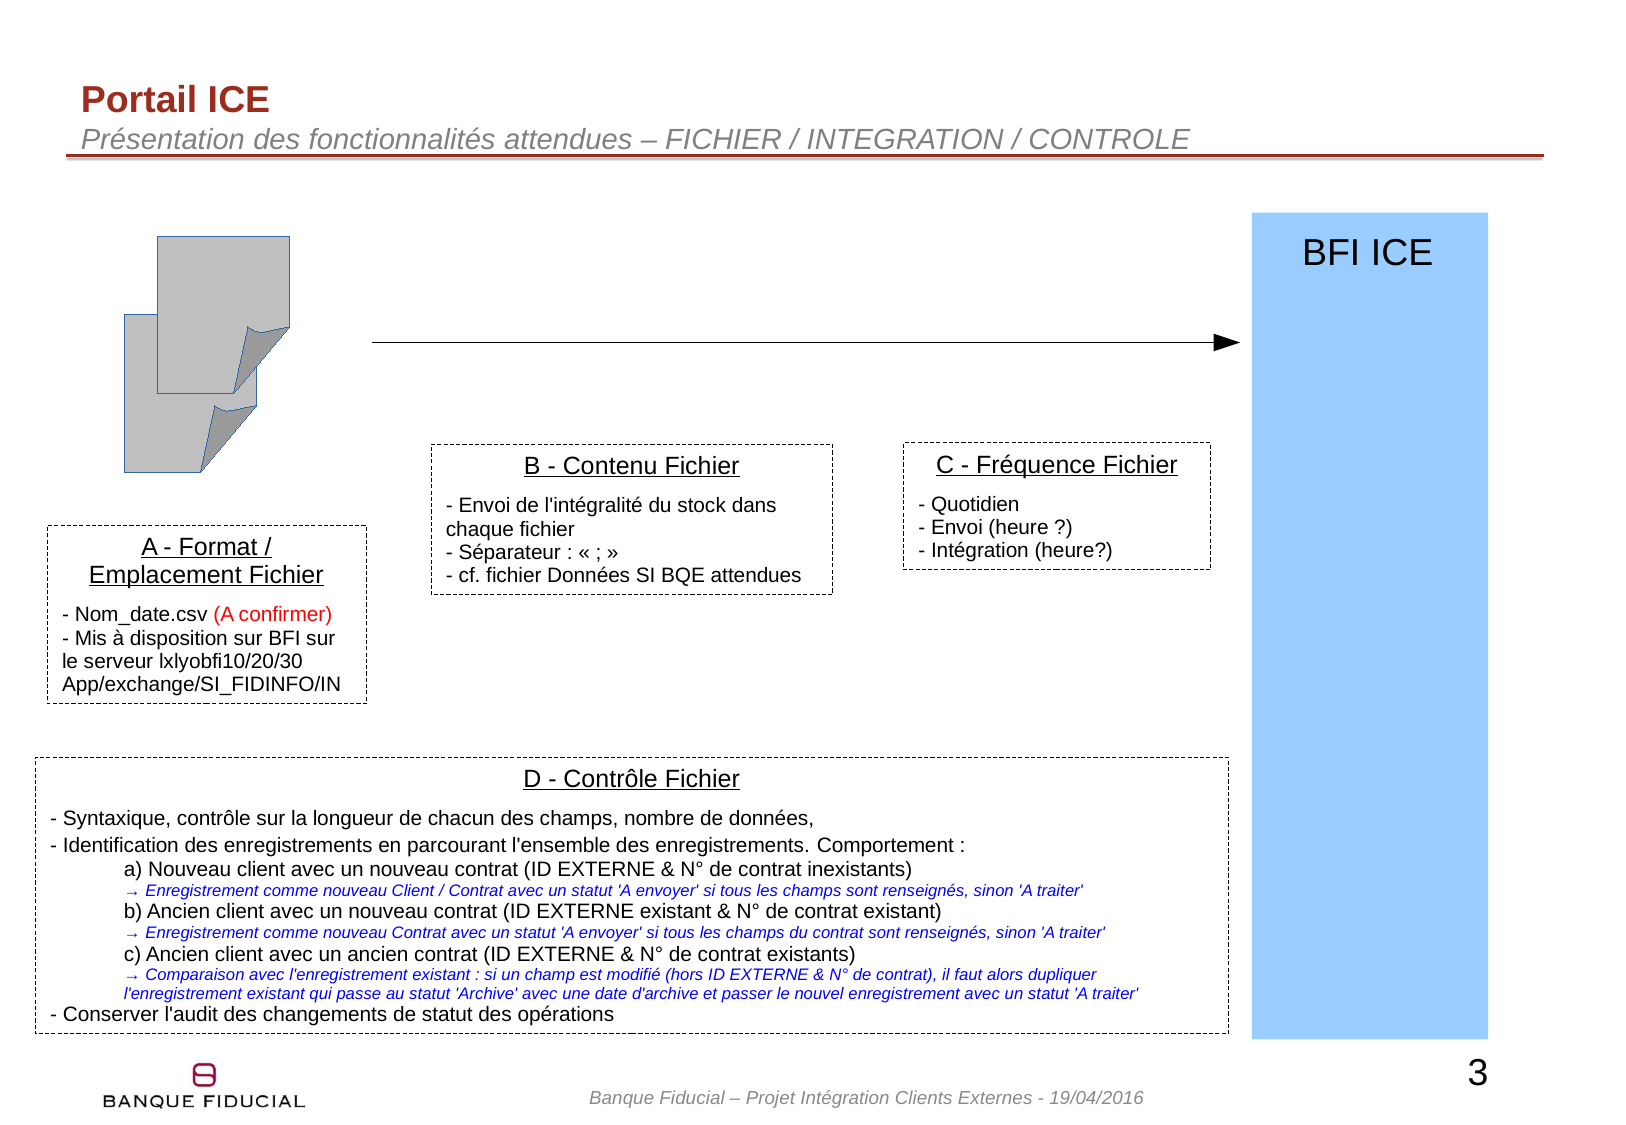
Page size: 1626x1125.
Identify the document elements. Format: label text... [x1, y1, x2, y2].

text_box B - Contenu Fichier - Envoi de l'intégralité du stock dans chaque fichier - Séparateur : « ; » - cf. fichier Données SI BQE attendues [431, 444, 833, 595]
text_box BFI ICE [1287, 224, 1465, 282]
text_box [1251, 212, 1489, 1040]
title Portail ICE Présentation des fonctionnalités attendues – FICHIER / INTEGRATION / CONTROLE [65, 98, 1544, 163]
text_box A - Format / Emplacement Fichier - Nom_date.csv (A confirmer) - Mis à disposition sur BFI sur le serveur lxlyobfi10/20/30 App/exchange/SI_FIDINFO/IN [47, 525, 367, 704]
picture [101, 1058, 307, 1111]
text_box [124, 236, 290, 473]
text_box D - Contrôle Fichier - Syntaxique, contrôle sur la longueur de chacun des champs, nombre de données, - Identification des enregistrements en parcourant l'ensemble des enregistrements. Comportement : a) Nouveau client avec un nouveau contrat (ID EXTERNE & N° de contrat inexistants) → Enregistrement comme nouveau Client / Contrat avec un statut 'A envoyer' si tous les champs sont renseignés, sinon 'A traiter' b) Ancien client avec un nouveau contrat (ID EXTERNE existant & N° de contrat existant) → Enregistrement comme nouveau Contrat avec un statut 'A envoyer' si tous les champs du contrat sont renseignés, sinon 'A traiter' c) Ancien client avec un ancien contrat (ID EXTERNE & N° de contrat existants) → Comparaison avec l'enregistrement existant : si un champ est modifié (hors ID EXTERNE & N° de contrat), il faut alors dupliquer l'enregistrement existant qui passe au statut 'Archive' avec une date d'archive et passer le nouvel enregistrement avec un statut 'A traiter' - Conserver l'audit des changements de statut des opérations [35, 757, 1229, 1034]
text_box C - Fréquence Fichier - Quotidien - Envoi (heure ?) - Intégration (heure?) [903, 442, 1211, 570]
